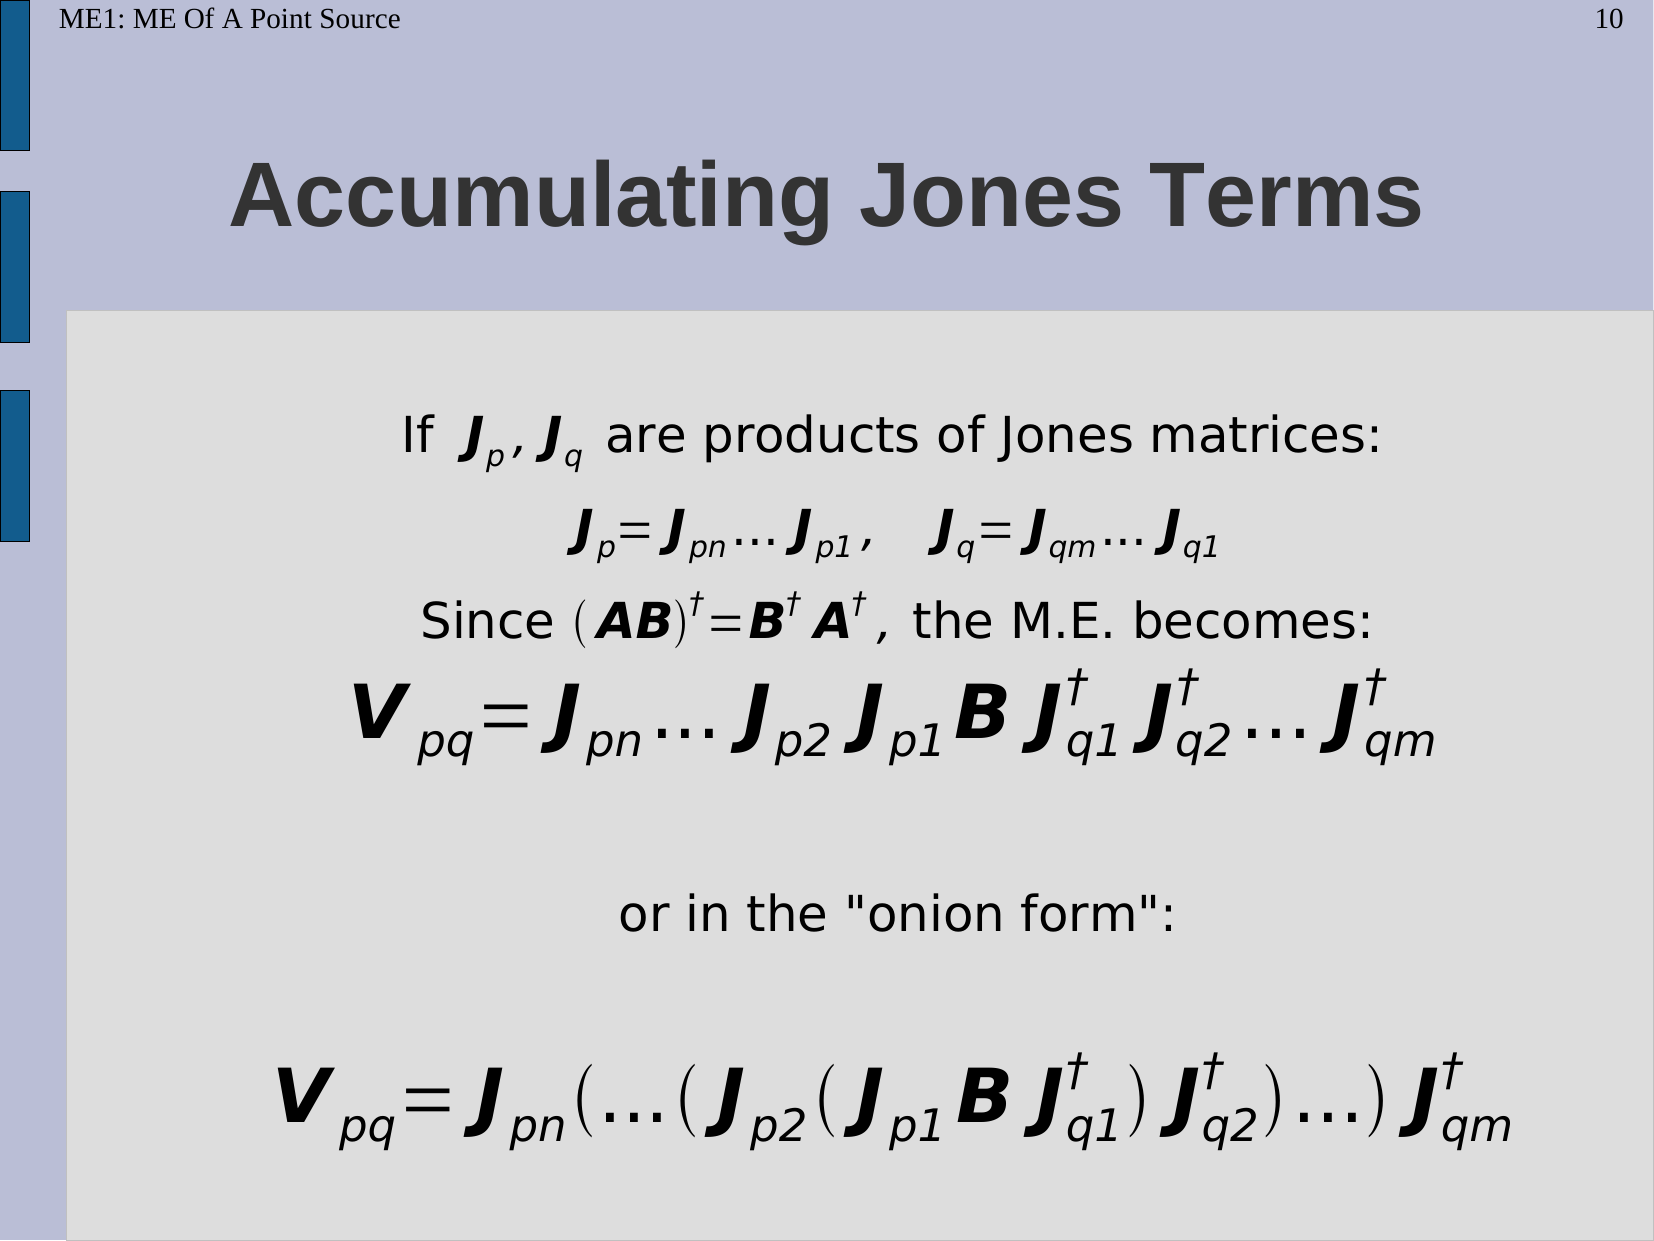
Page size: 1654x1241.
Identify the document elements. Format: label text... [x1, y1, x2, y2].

title Accumulating Jones Terms [121, 91, 1534, 299]
chart [265, 383, 1519, 1152]
